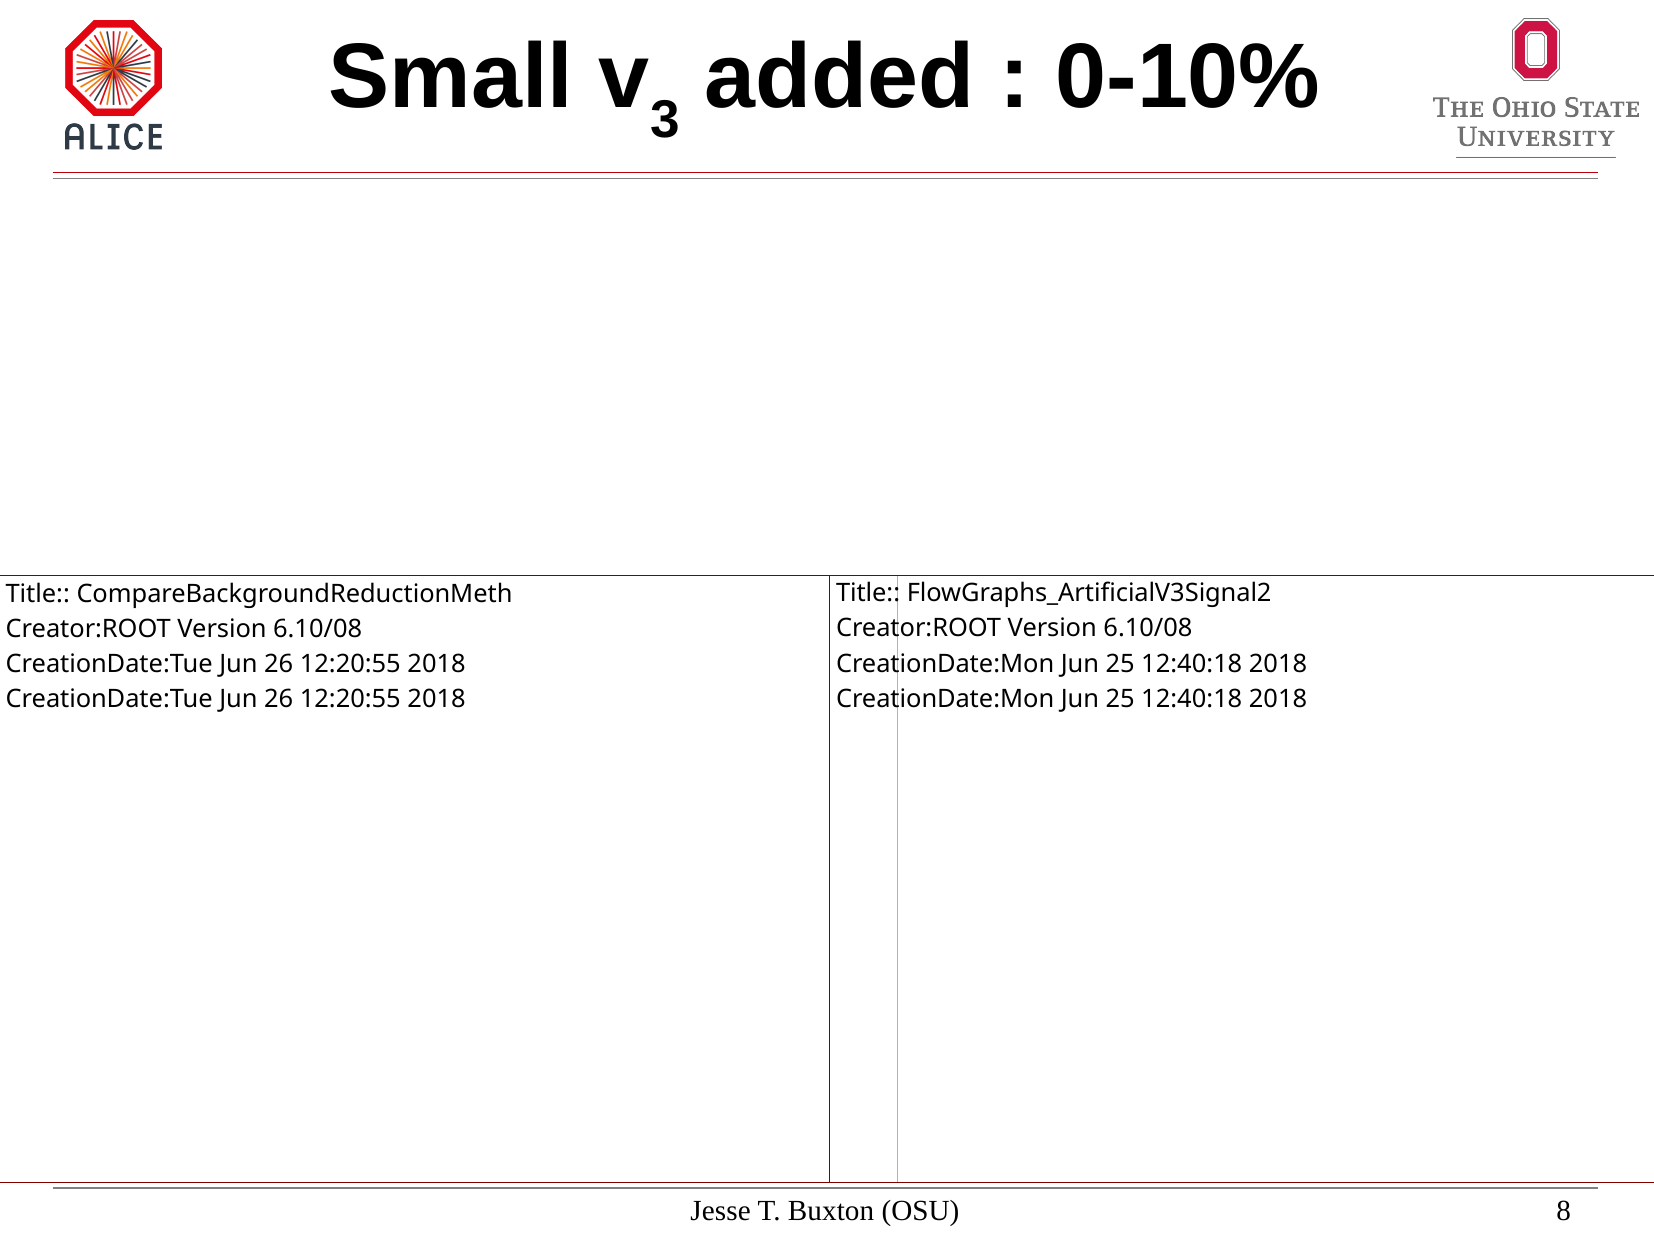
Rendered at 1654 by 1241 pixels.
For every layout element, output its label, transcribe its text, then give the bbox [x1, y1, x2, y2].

picture [65, 20, 137, 150]
picture [0, 573, 1654, 1183]
title Small v3 added : 0-10% [137, 1, 1513, 172]
picture [1513, 5, 1642, 171]
